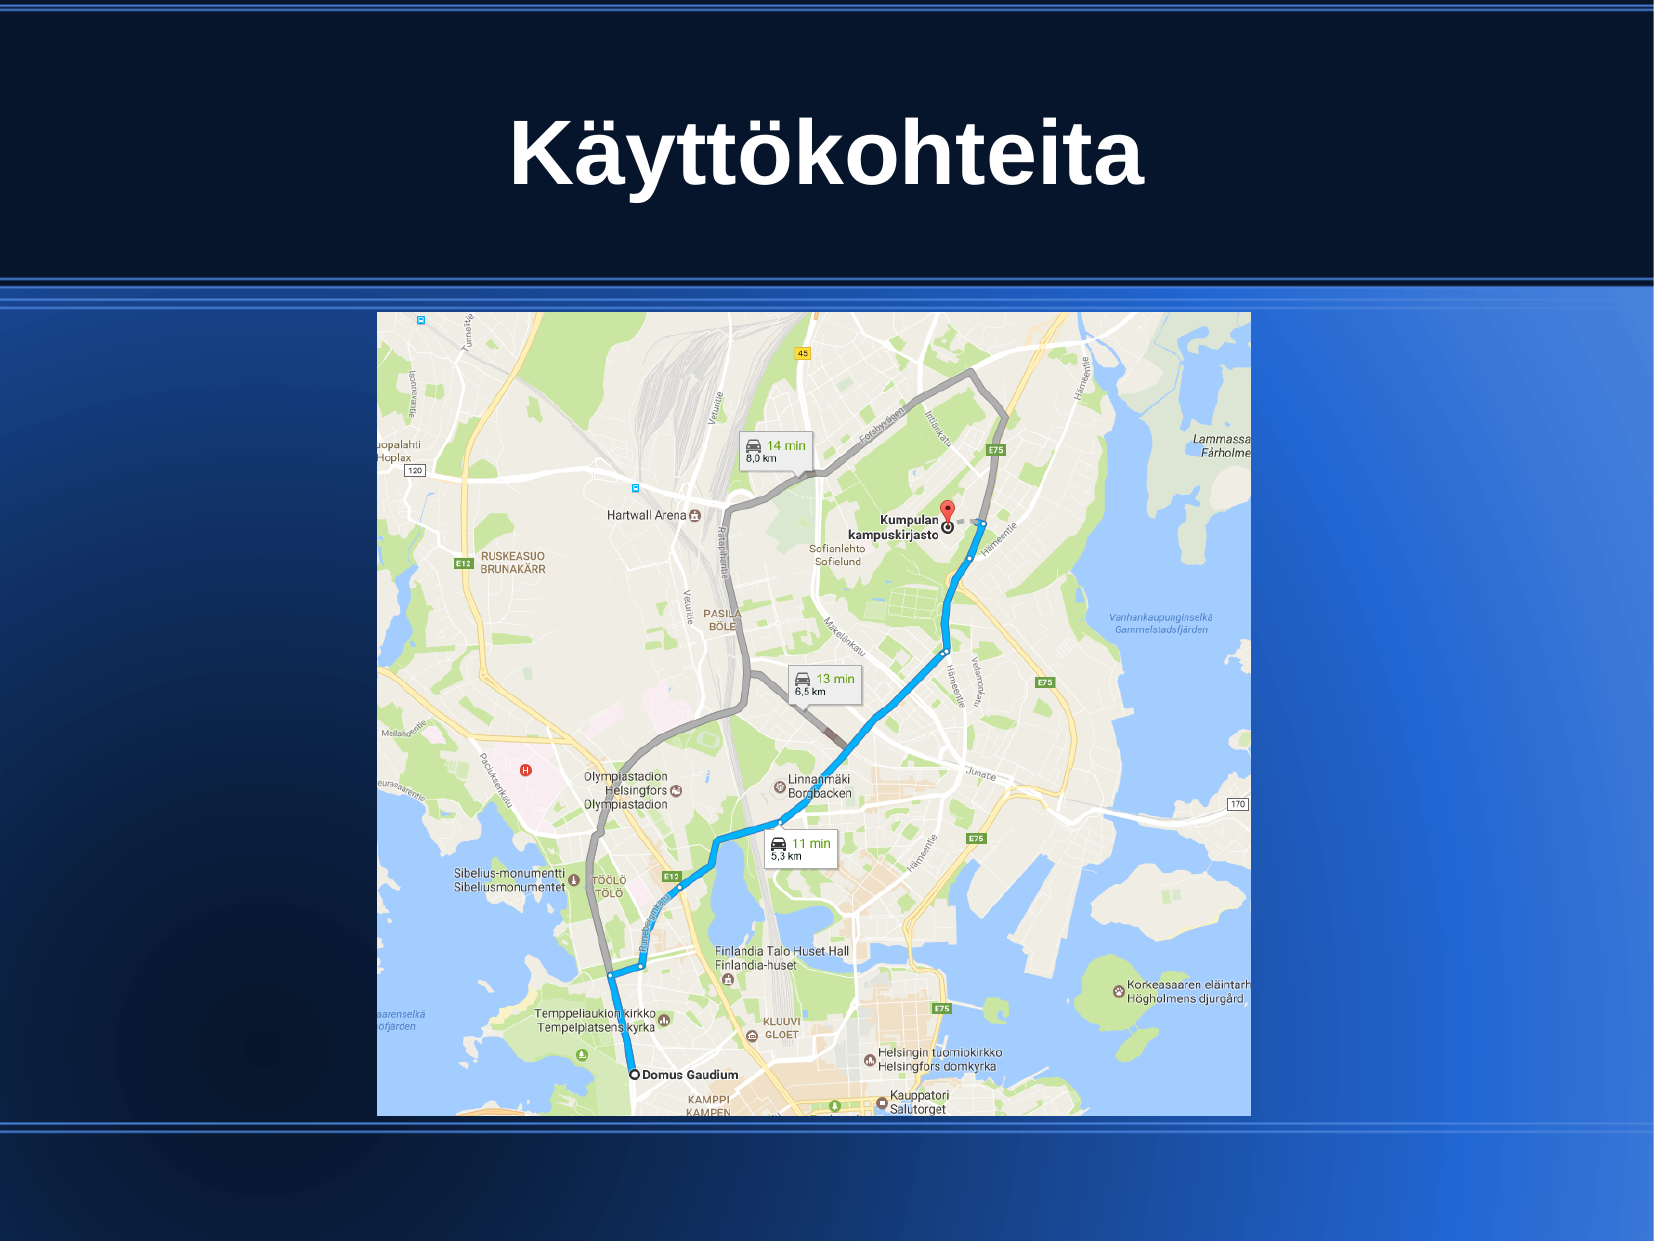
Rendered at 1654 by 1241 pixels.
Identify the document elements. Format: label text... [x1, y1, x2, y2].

picture [0, 0, 1654, 1241]
title Käyttökohteita [82, 49, 1571, 257]
